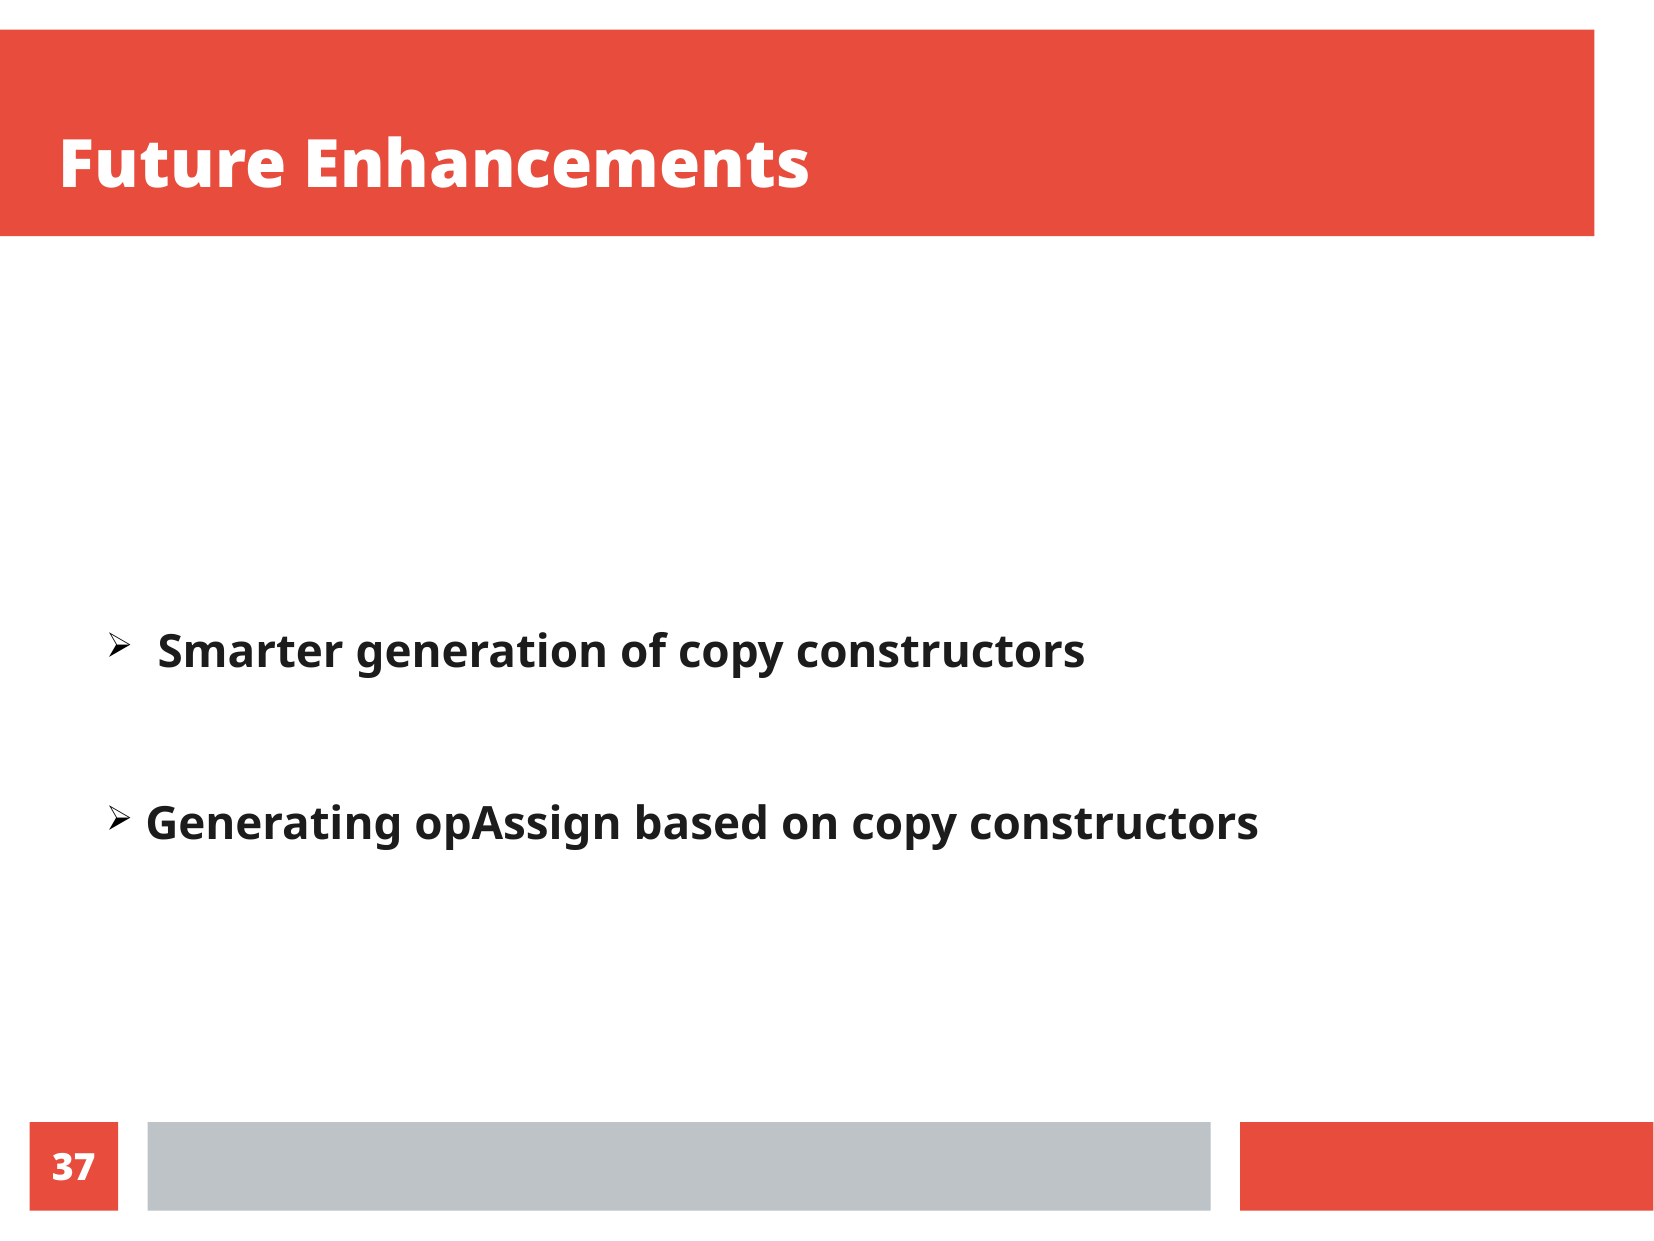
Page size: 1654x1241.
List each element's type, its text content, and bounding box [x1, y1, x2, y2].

title Future Enhancements [59, 59, 1595, 207]
list Smarter generation of copy constructors Generating opAssign based on copy constructors [59, 324, 1565, 1093]
